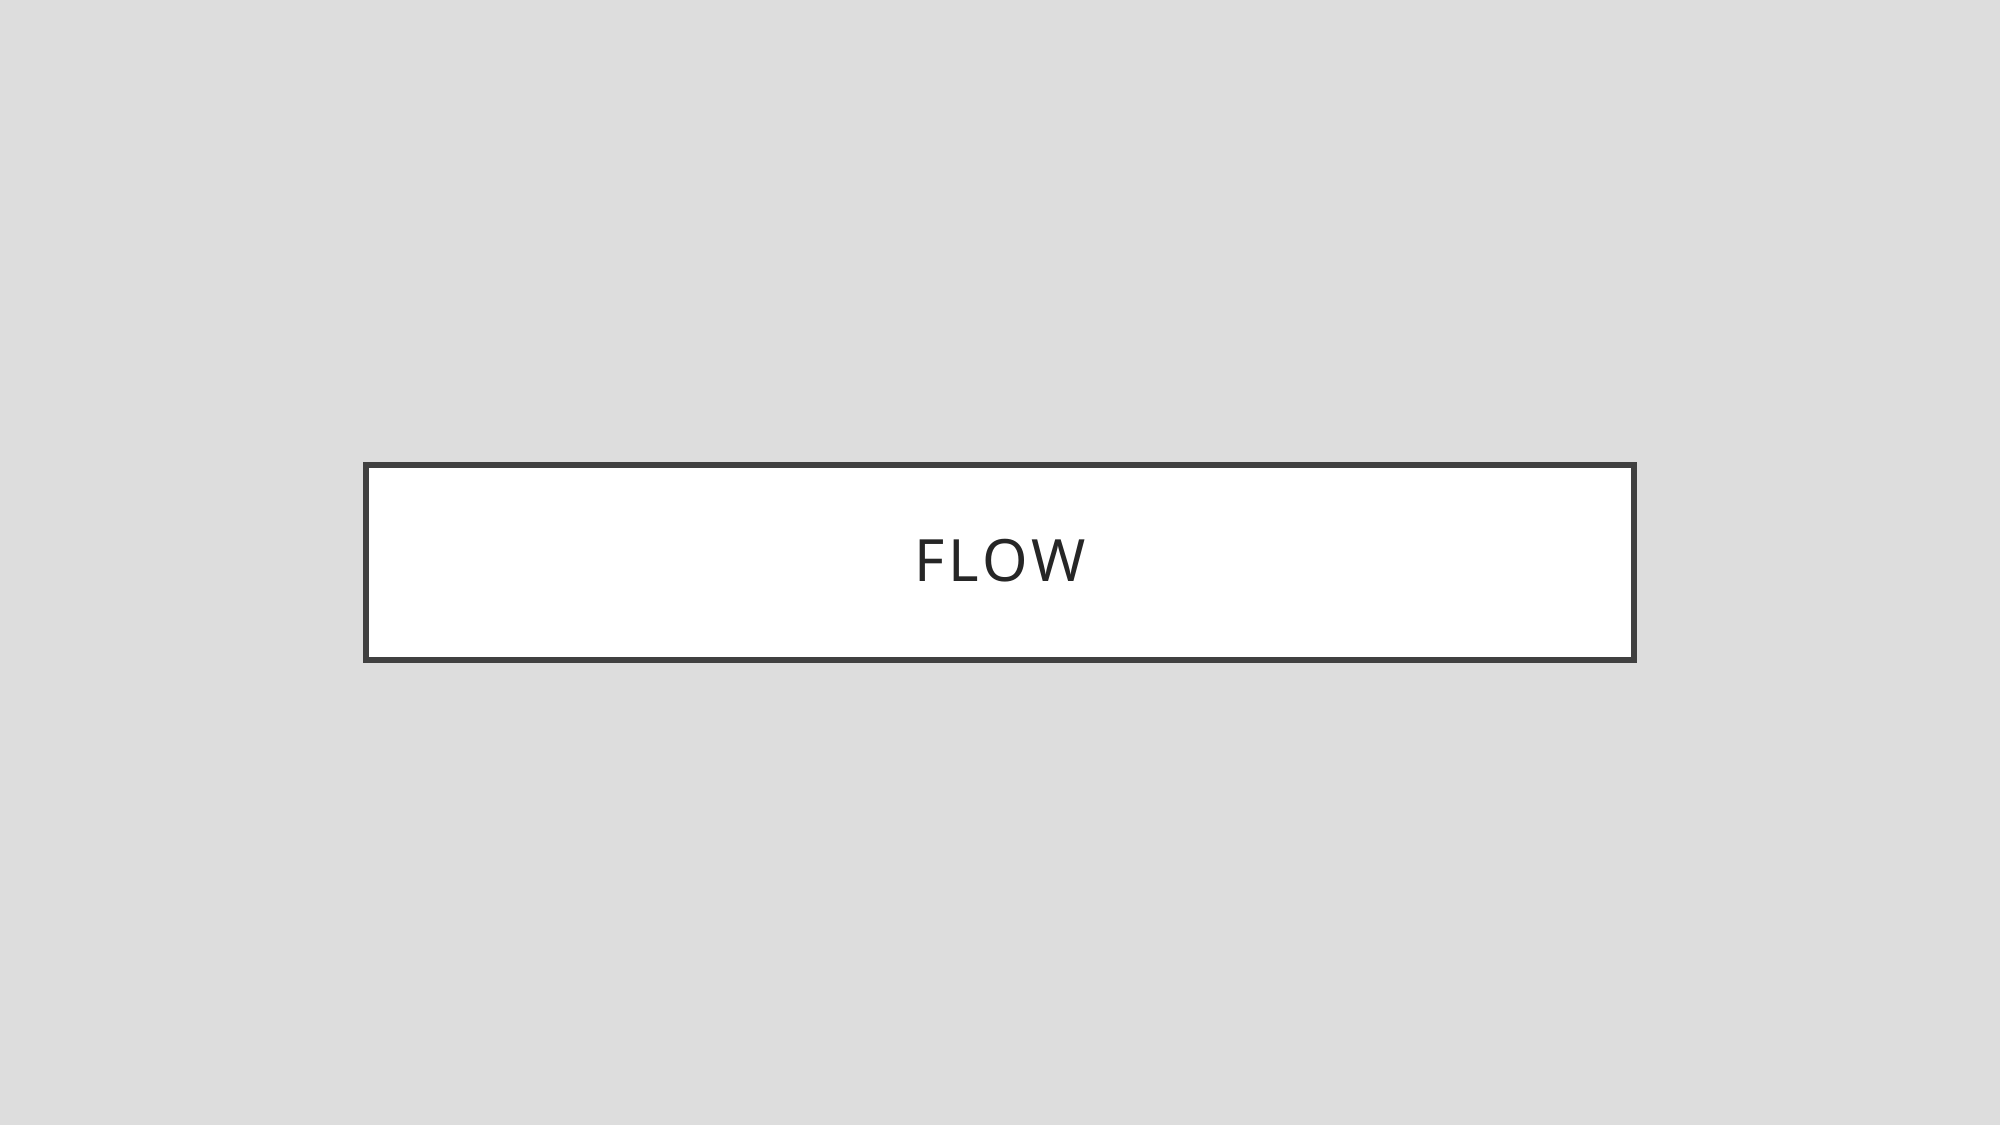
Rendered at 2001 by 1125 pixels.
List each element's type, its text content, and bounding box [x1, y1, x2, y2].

title fLOW [366, 464, 1634, 661]
